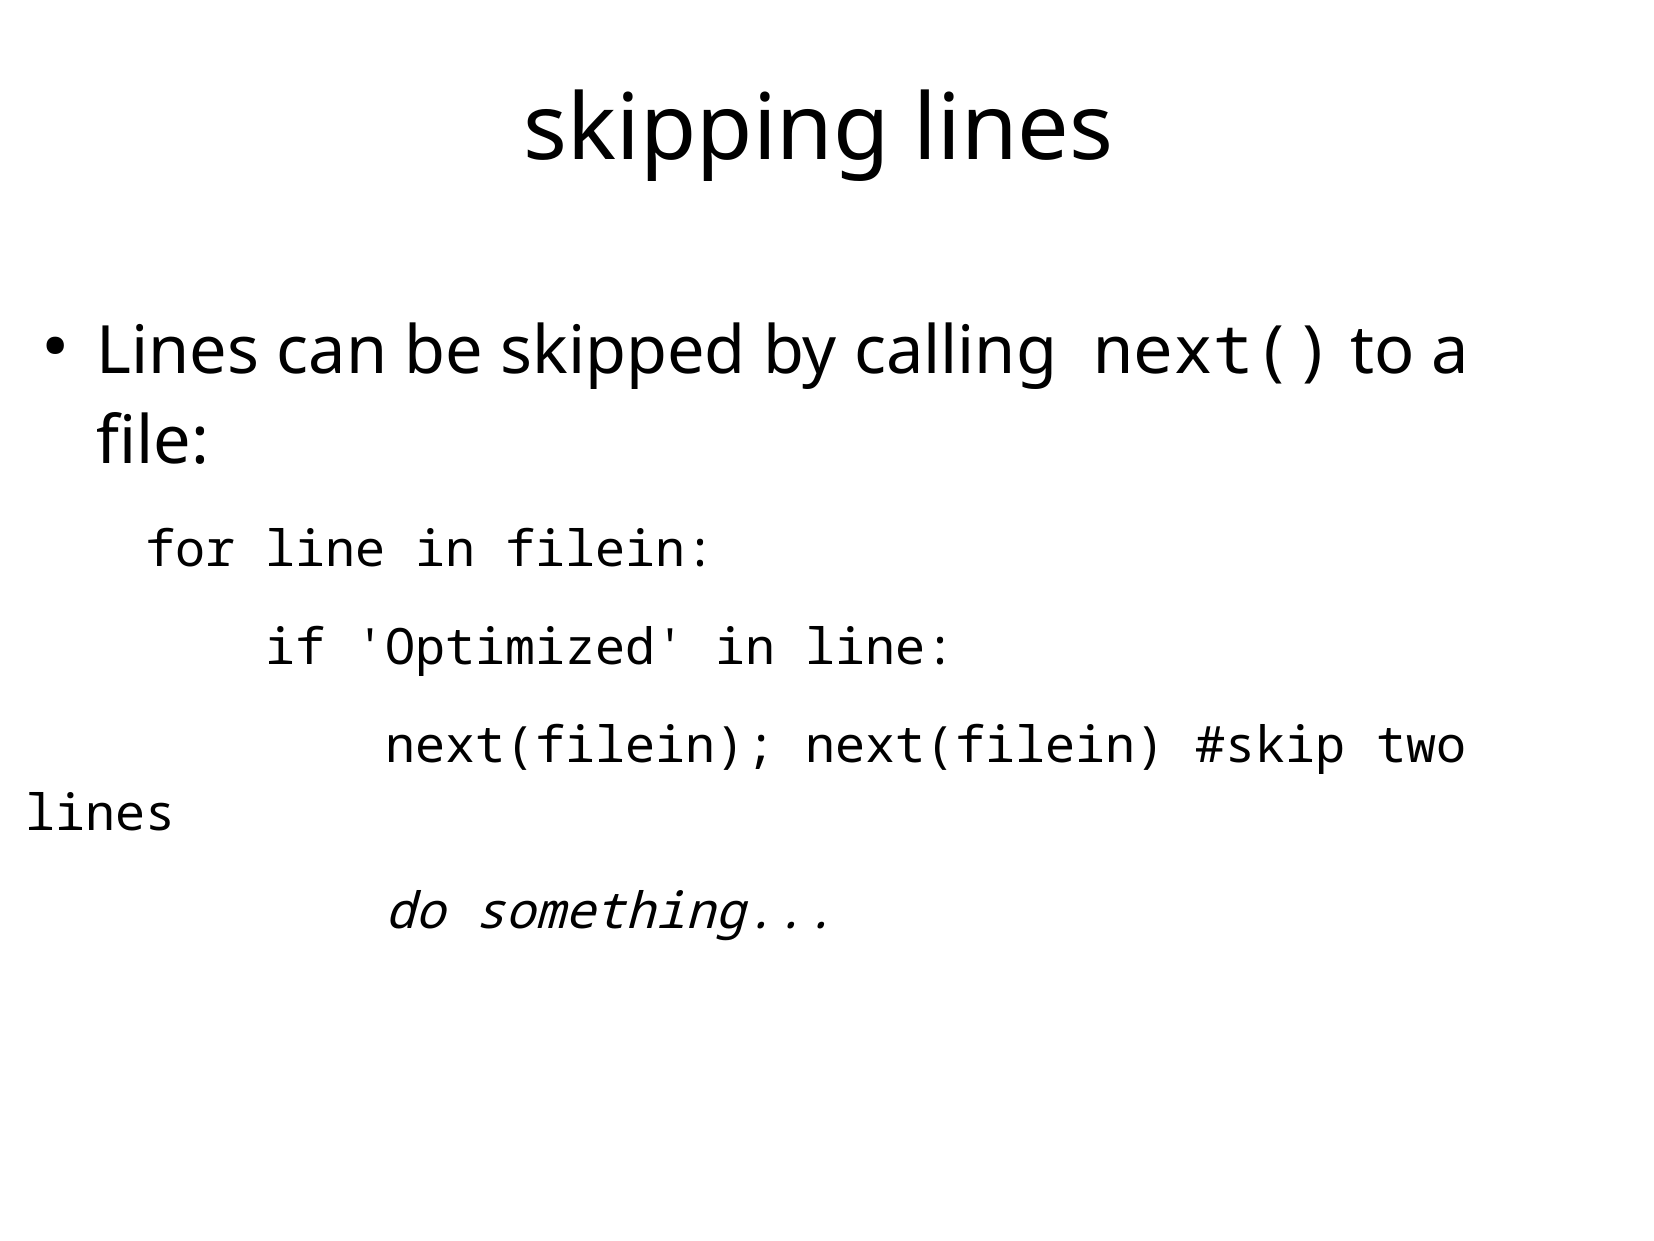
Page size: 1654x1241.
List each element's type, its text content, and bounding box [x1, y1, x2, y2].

title skipping lines [105, 0, 1534, 248]
list Lines can be skipped by calling next() to a file: for line in filein: if 'Optimized' in line: next(filein); next(filein) #skip two lines do something... [25, 302, 1561, 1106]
